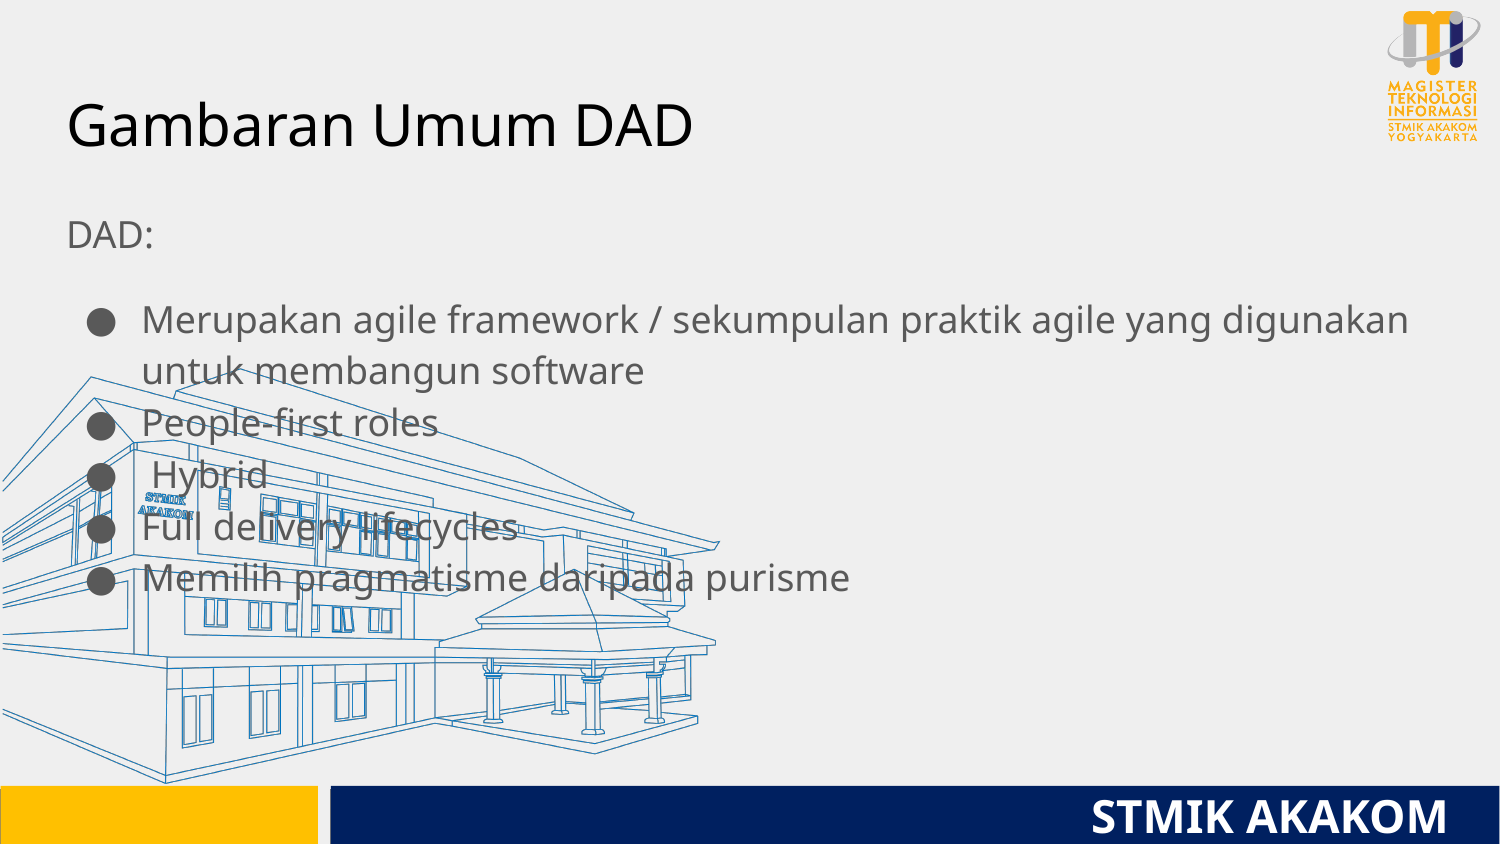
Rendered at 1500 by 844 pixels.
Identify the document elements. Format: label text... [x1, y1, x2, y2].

title Gambaran Umum DAD [51, 72, 1449, 167]
list DAD: Merupakan agile framework / sekumpulan praktik agile yang digunakan untuk membangun software People-first roles Hybrid Full delivery lifecycles Memilih pragmatisme daripada purisme [51, 189, 1449, 750]
picture [1338, 5, 1500, 150]
picture [0, 366, 722, 786]
